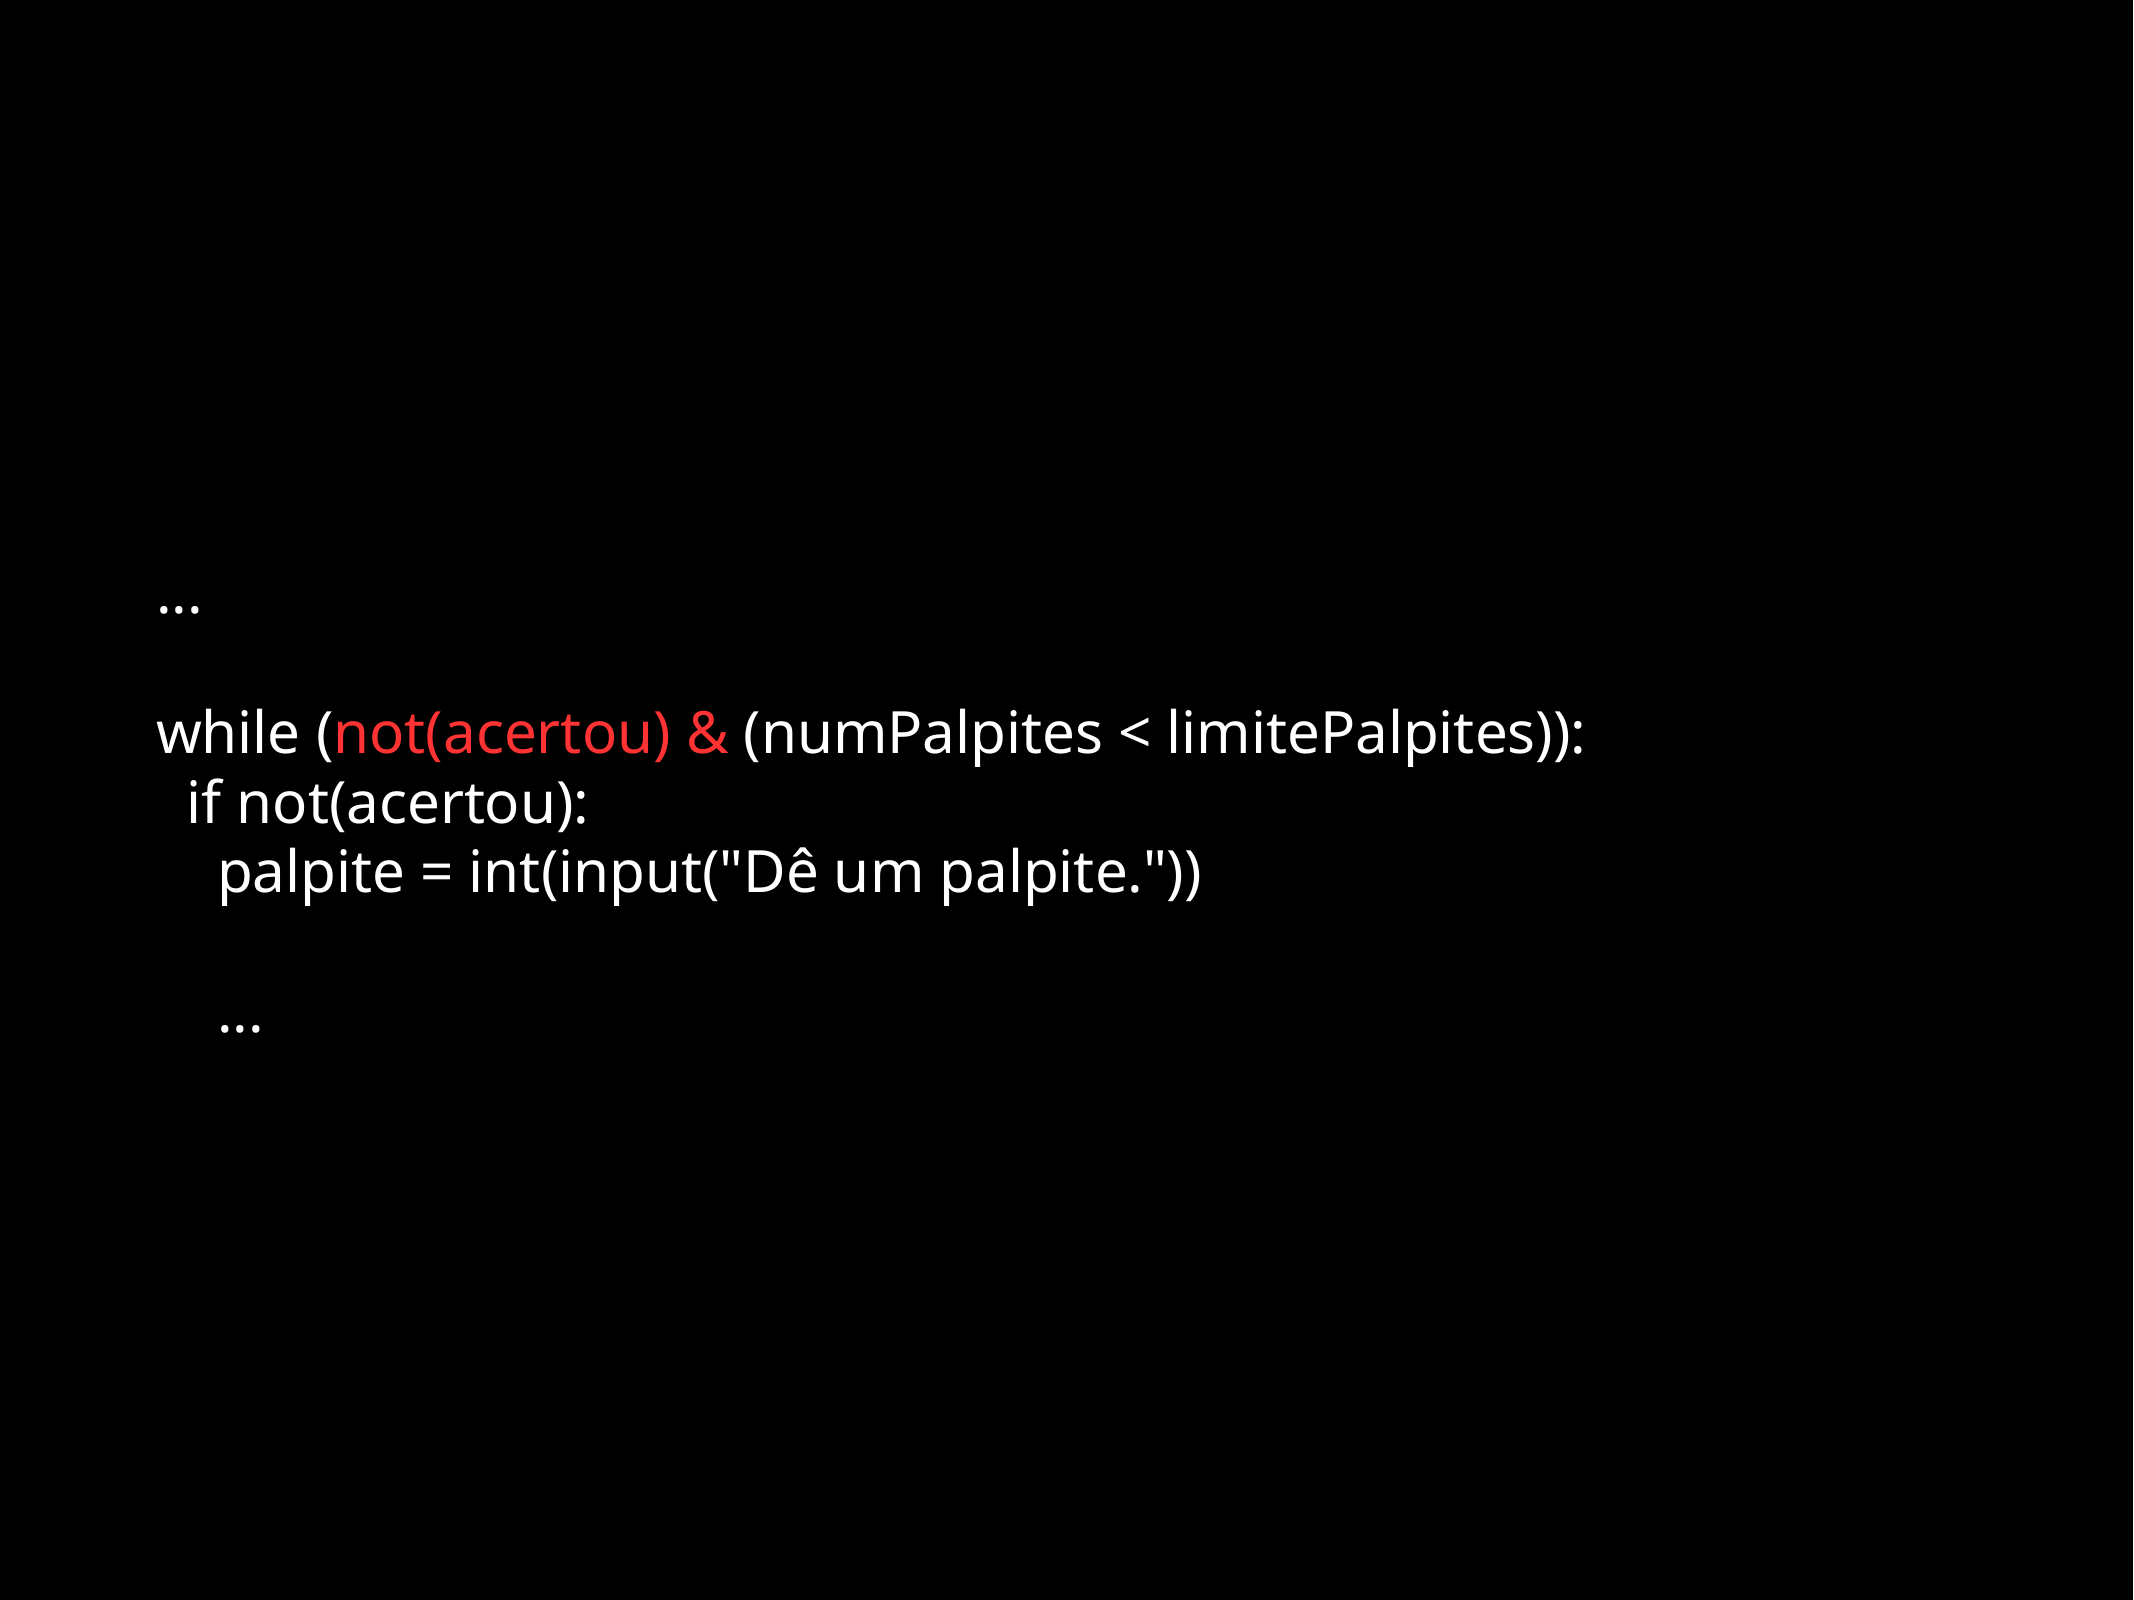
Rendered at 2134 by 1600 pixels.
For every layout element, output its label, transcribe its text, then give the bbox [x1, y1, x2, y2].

list ... while (not(acertou) & (numPalpites < limitePalpites)): if not(acertou): palpite = int(input("Dê um palpite.")) ... [156, 105, 2103, 1495]
